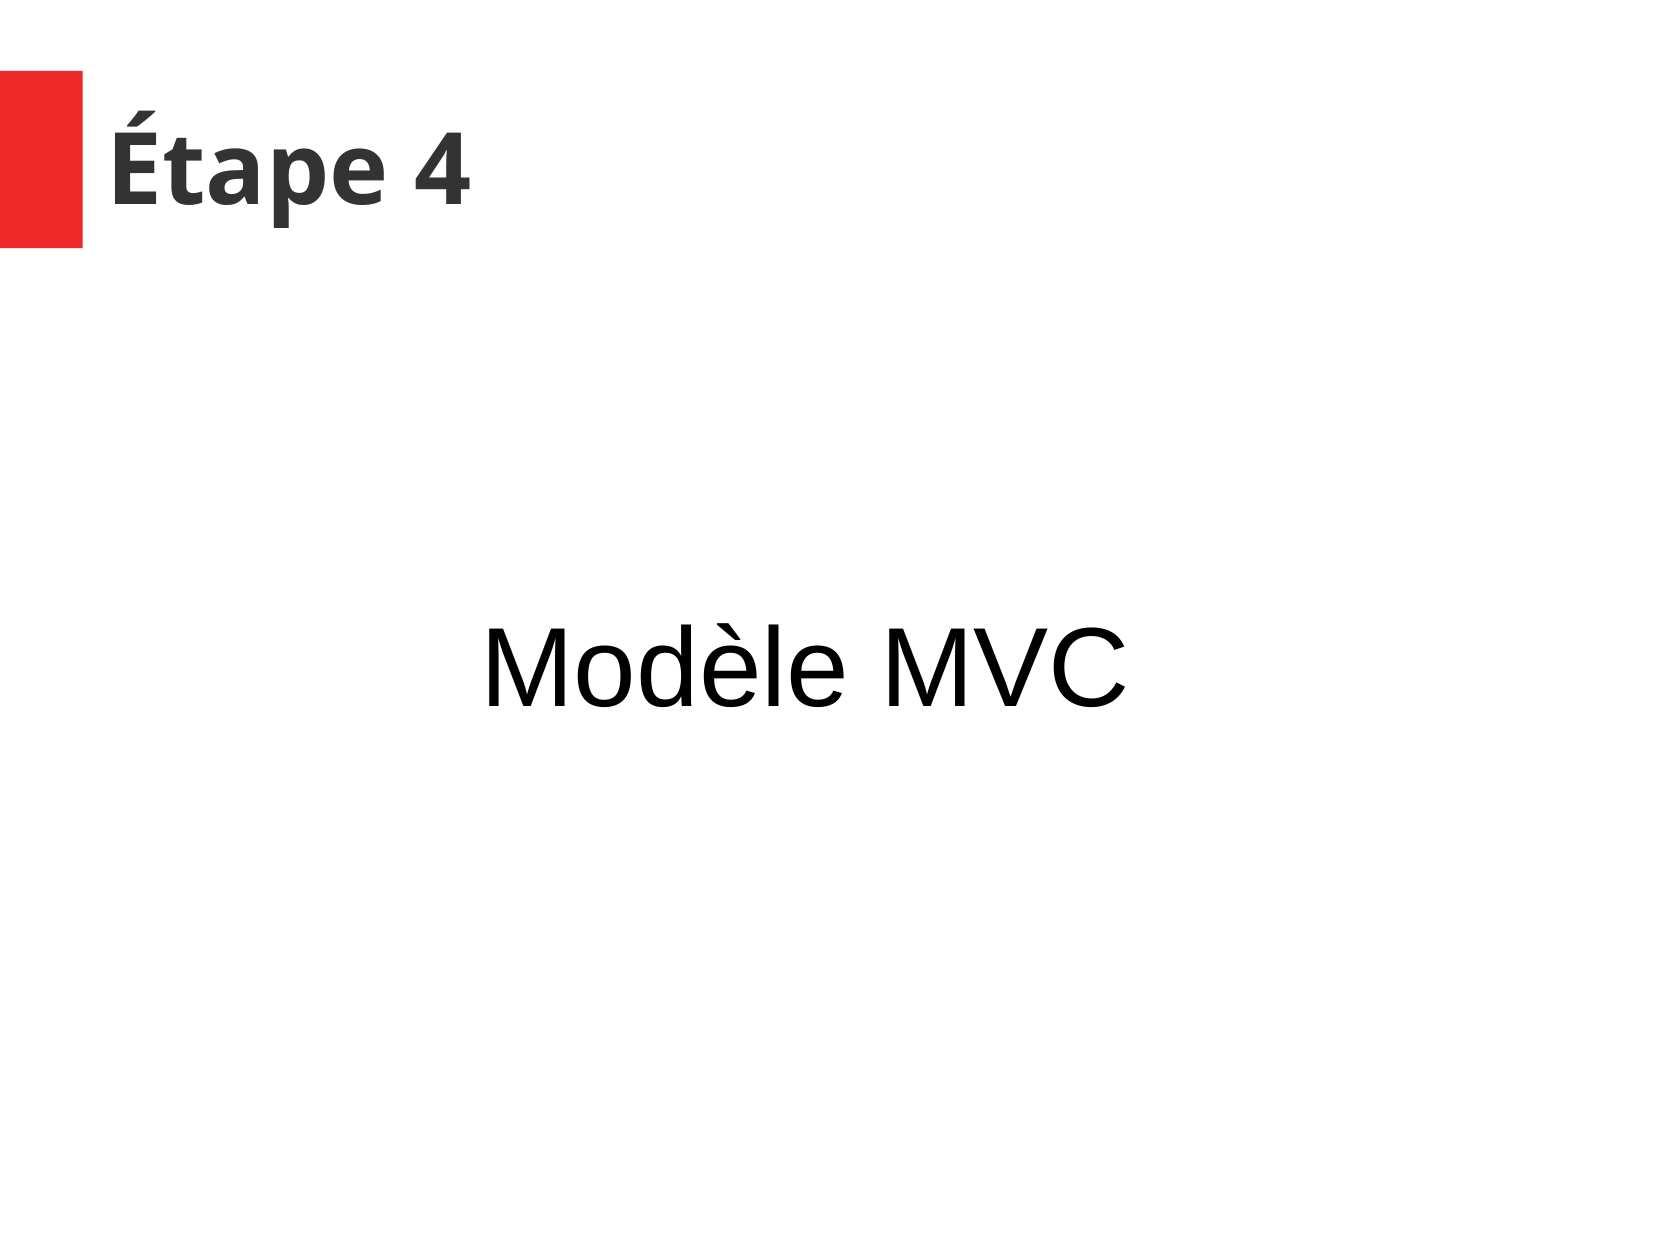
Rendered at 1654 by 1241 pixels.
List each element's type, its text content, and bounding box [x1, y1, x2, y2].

subtitle Modèle MVC [118, 308, 1524, 1028]
title Étape 4 [106, 47, 1512, 284]
